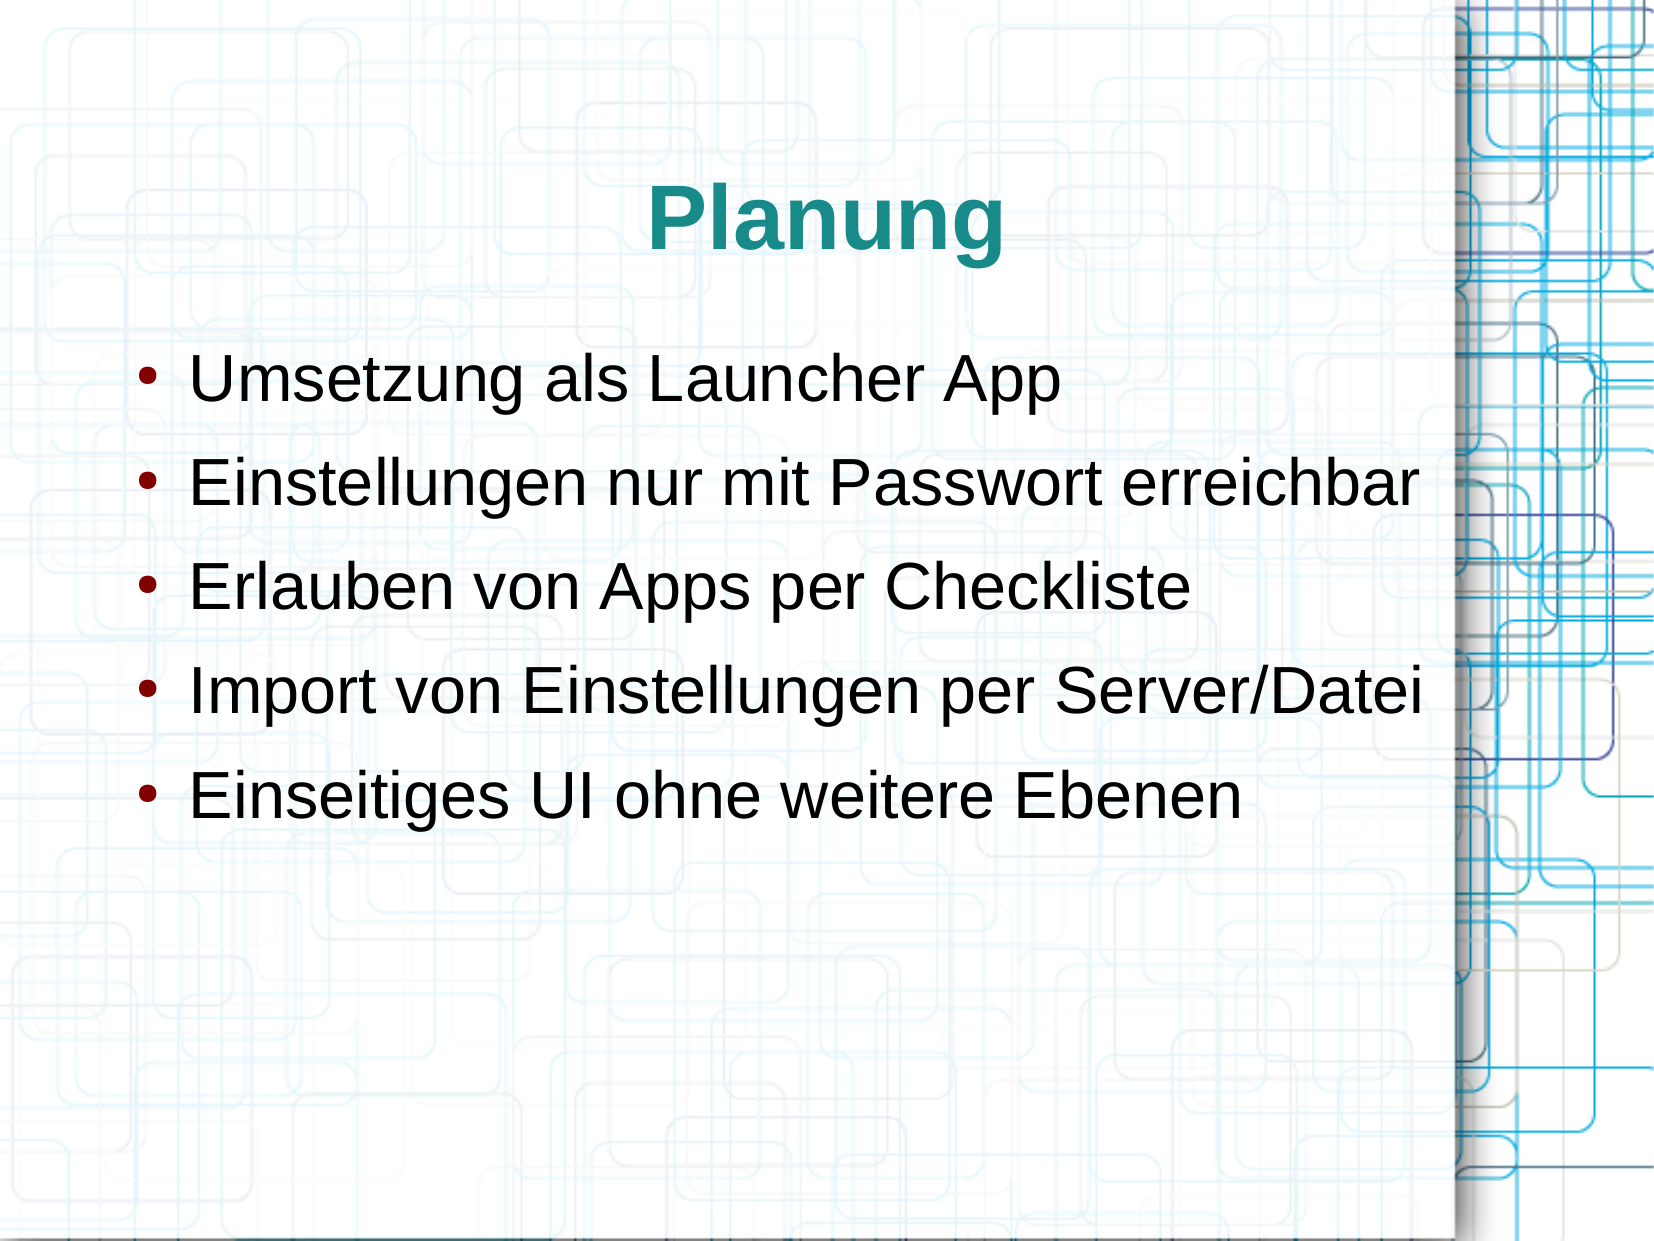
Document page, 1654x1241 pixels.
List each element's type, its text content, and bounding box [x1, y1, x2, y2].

picture [0, 0, 1654, 1241]
title Planung [121, 114, 1534, 322]
list Umsetzung als Launcher App Einstellungen nur mit Passwort erreichbar Erlauben von Apps per Checkliste Import von Einstellungen per Server/Datei Einseitiges UI ohne weitere Ebenen [118, 340, 1500, 1123]
